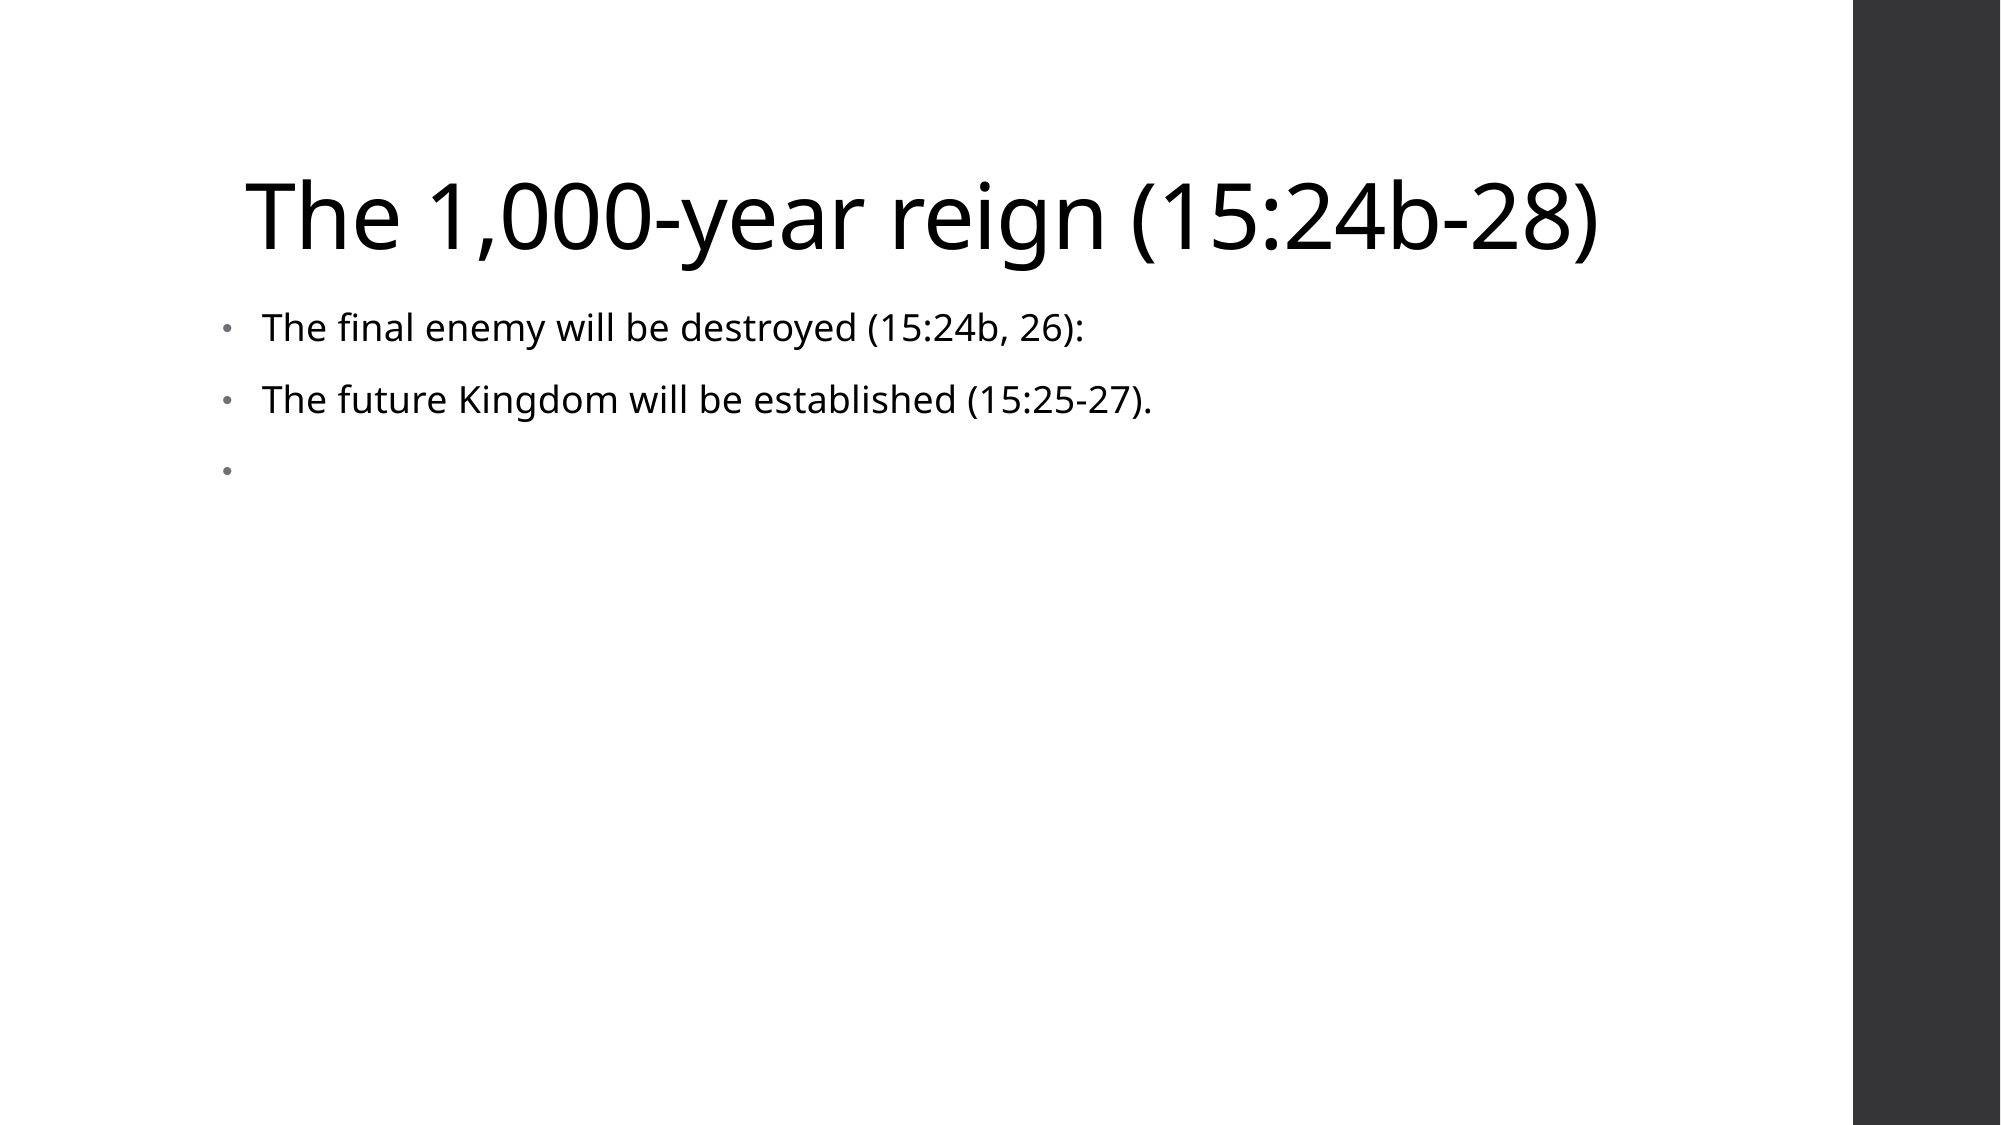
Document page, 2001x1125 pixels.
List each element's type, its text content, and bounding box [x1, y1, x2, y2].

title The 1,000-year reign (15:24b-28) [206, 60, 1797, 278]
list The final enemy will be destroyed (15:24b, 26): The future Kingdom will be established (15:25-27). [206, 299, 1617, 1014]
